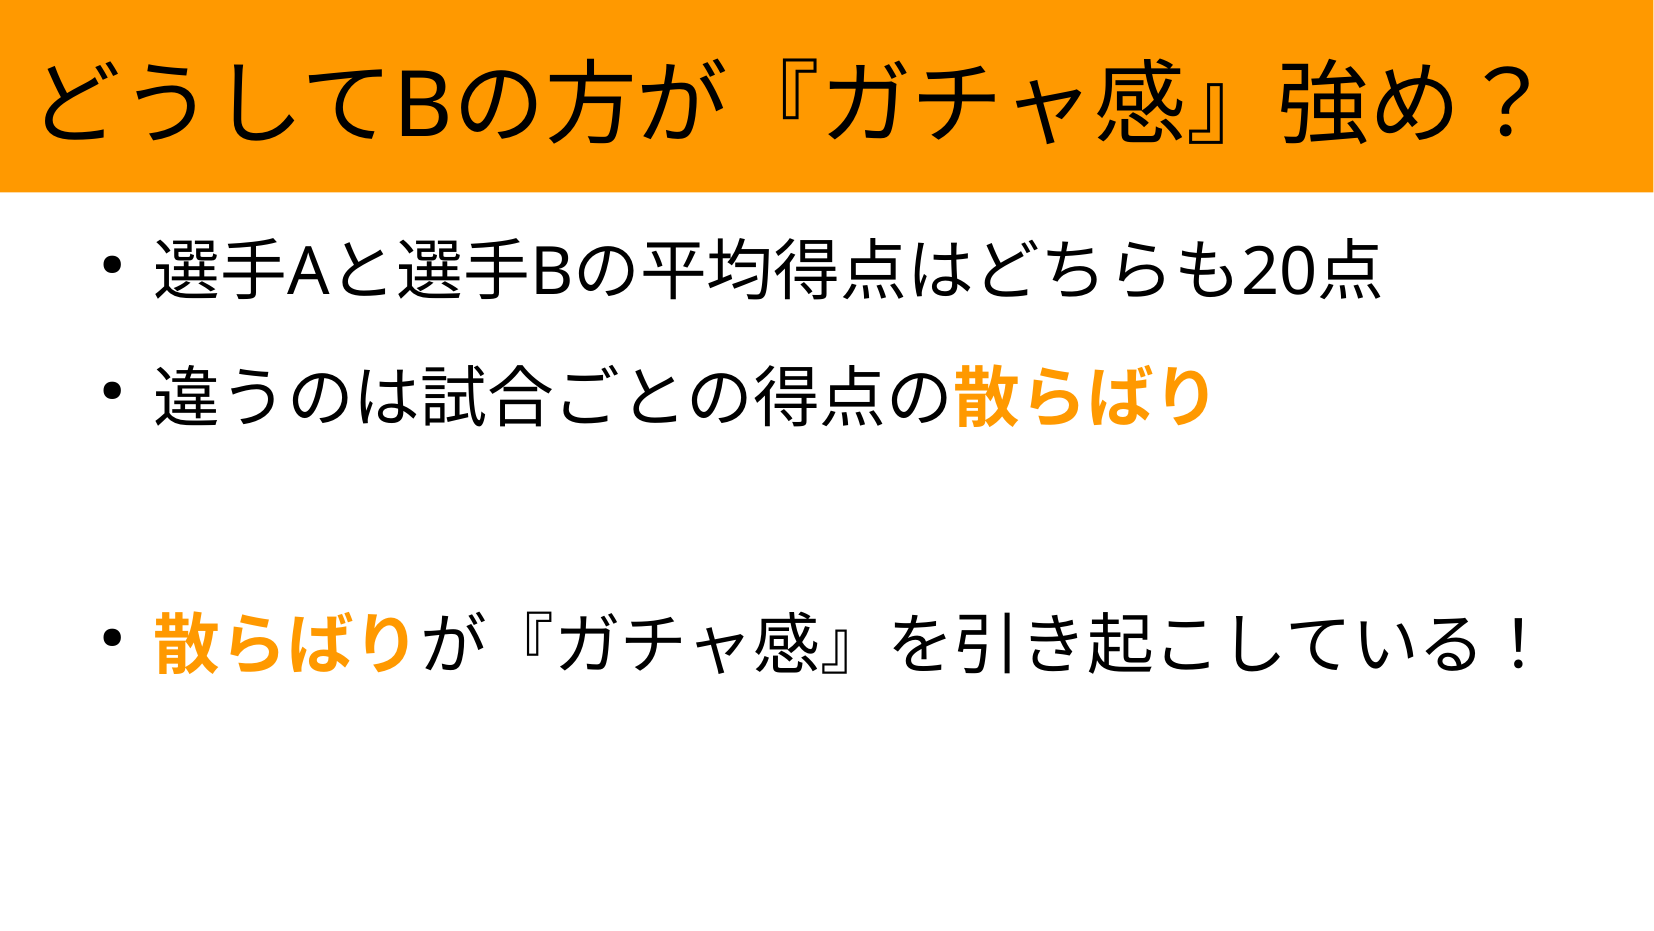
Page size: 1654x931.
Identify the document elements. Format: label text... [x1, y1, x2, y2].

list 選手Aと選手Bの平均得点はどちらも20点 違うのは試合ごとの得点の散らばり 散らばりが『ガチャ感』を引き起こしている！ [82, 217, 1571, 758]
title どうしてBの方が『ガチャ感』強め？ [0, 0, 1654, 193]
